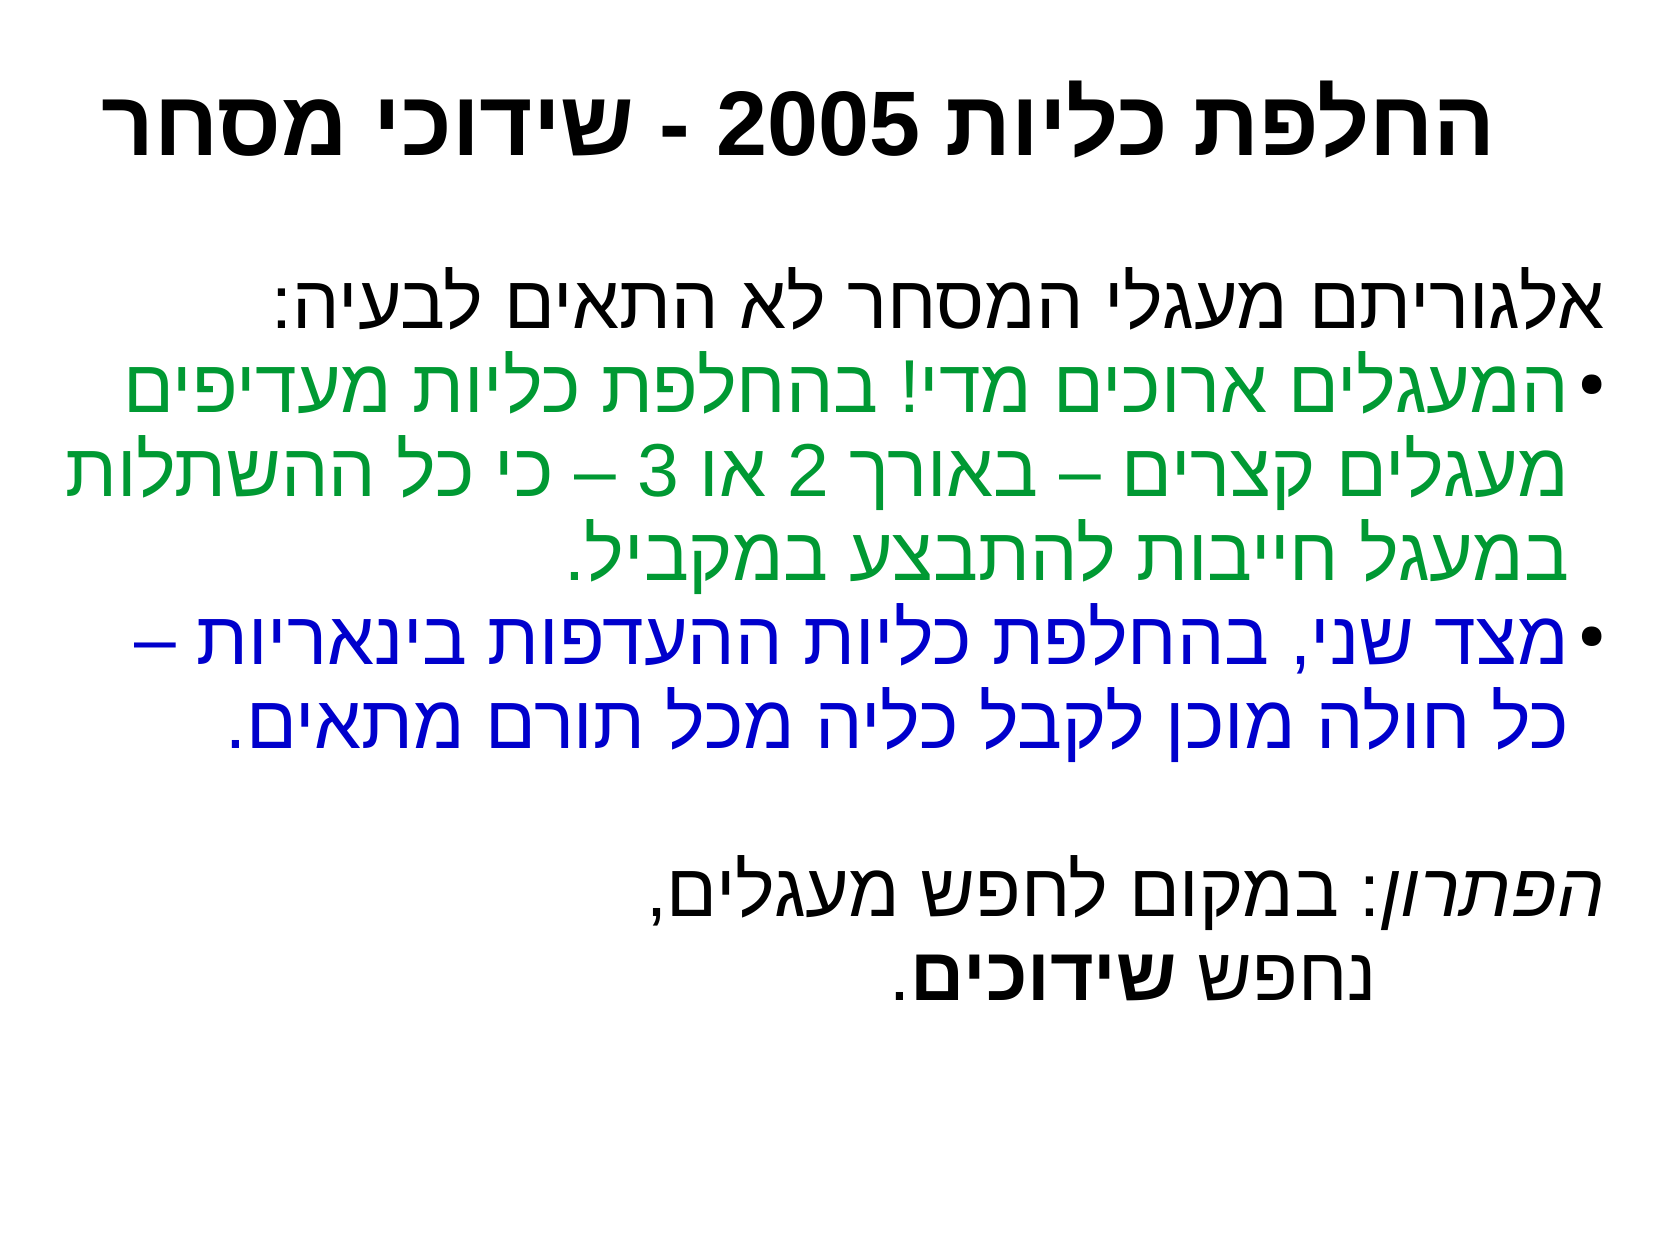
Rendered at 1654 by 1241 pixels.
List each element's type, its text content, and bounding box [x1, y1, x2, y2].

text_box אלגוריתם מעגלי המסחר לא התאים לבעיה: המעגלים ארוכים מדי! בהחלפת כליות מעדיפים מעגלים קצרים – באורך 2 או 3 – כי כל ההשתלות במעגל חייבות להתבצע במקביל. מצד שני, בהחלפת כליות ההעדפות בינאריות – כל חולה מוכן לקבל כליה מכל תורם מתאים. הפתרון: במקום לחפש מעגלים, נחפש שידוכים. [30, 252, 1621, 1241]
title החלפת כליות 2005 - שידוכי מסחר [82, 41, 1516, 207]
